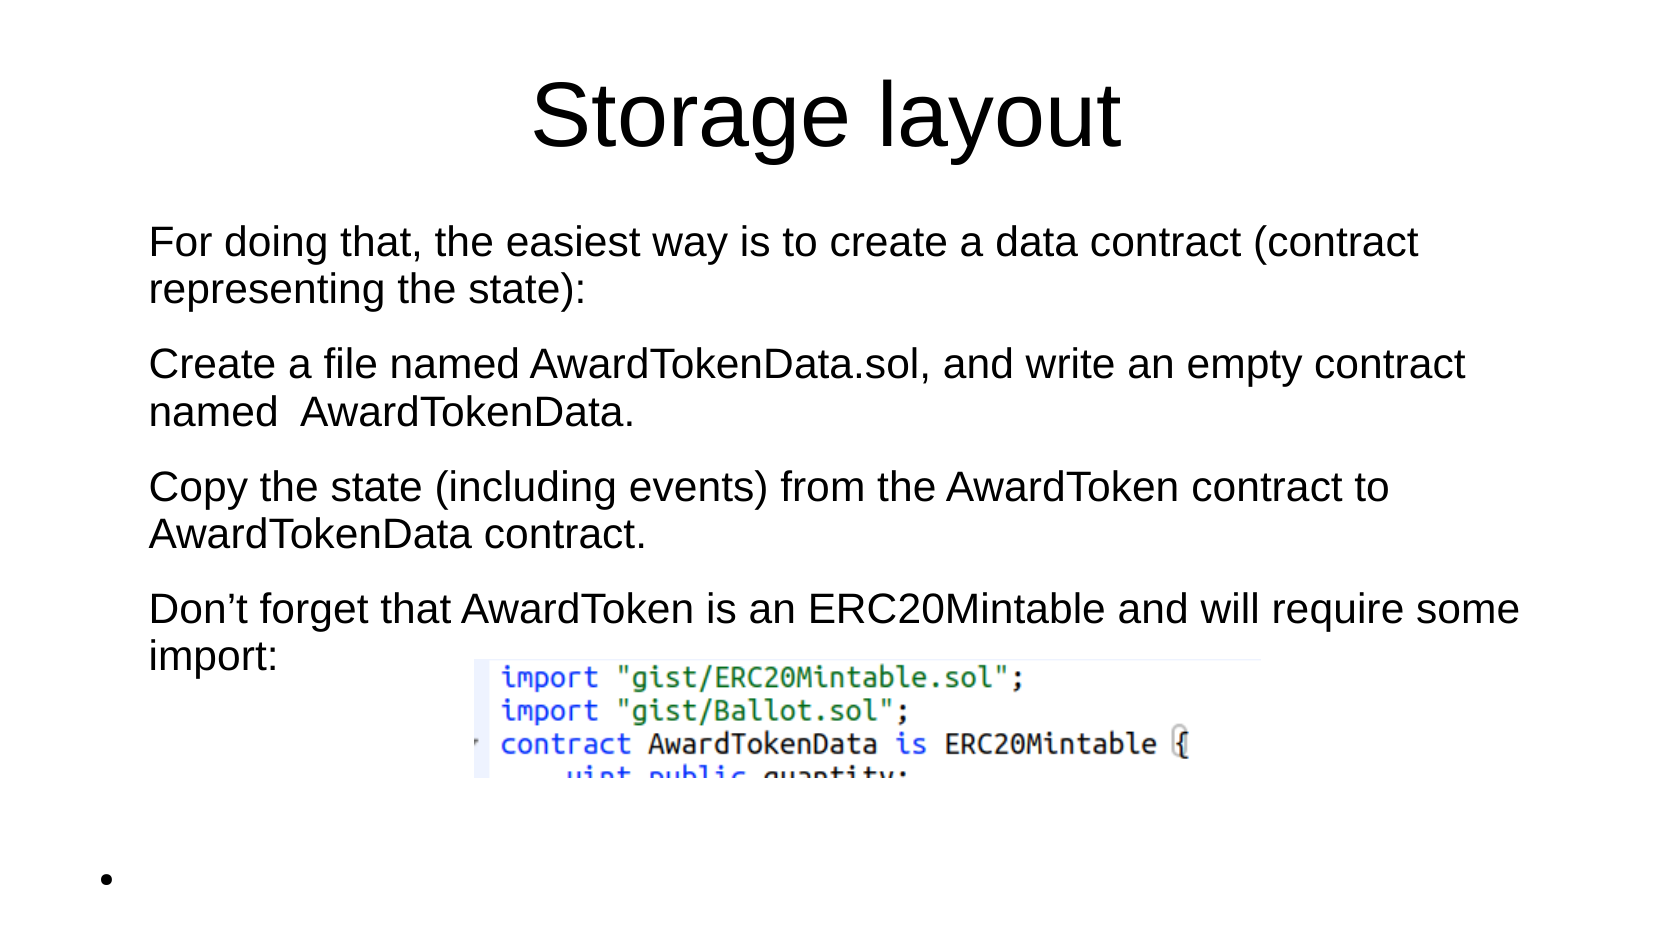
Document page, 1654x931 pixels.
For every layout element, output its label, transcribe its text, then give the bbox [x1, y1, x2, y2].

list For doing that, the easiest way is to create a data contract (contract representing the state): Create a file named AwardTokenData.sol, and write an empty contract named AwardTokenData. Copy the state (including events) from the AwardToken contract to AwardTokenData contract. Don’t forget that AwardToken is an ERC20Mintable and will require some import: [82, 217, 1571, 758]
title Storage layout [82, 37, 1571, 193]
picture [474, 659, 1261, 778]
